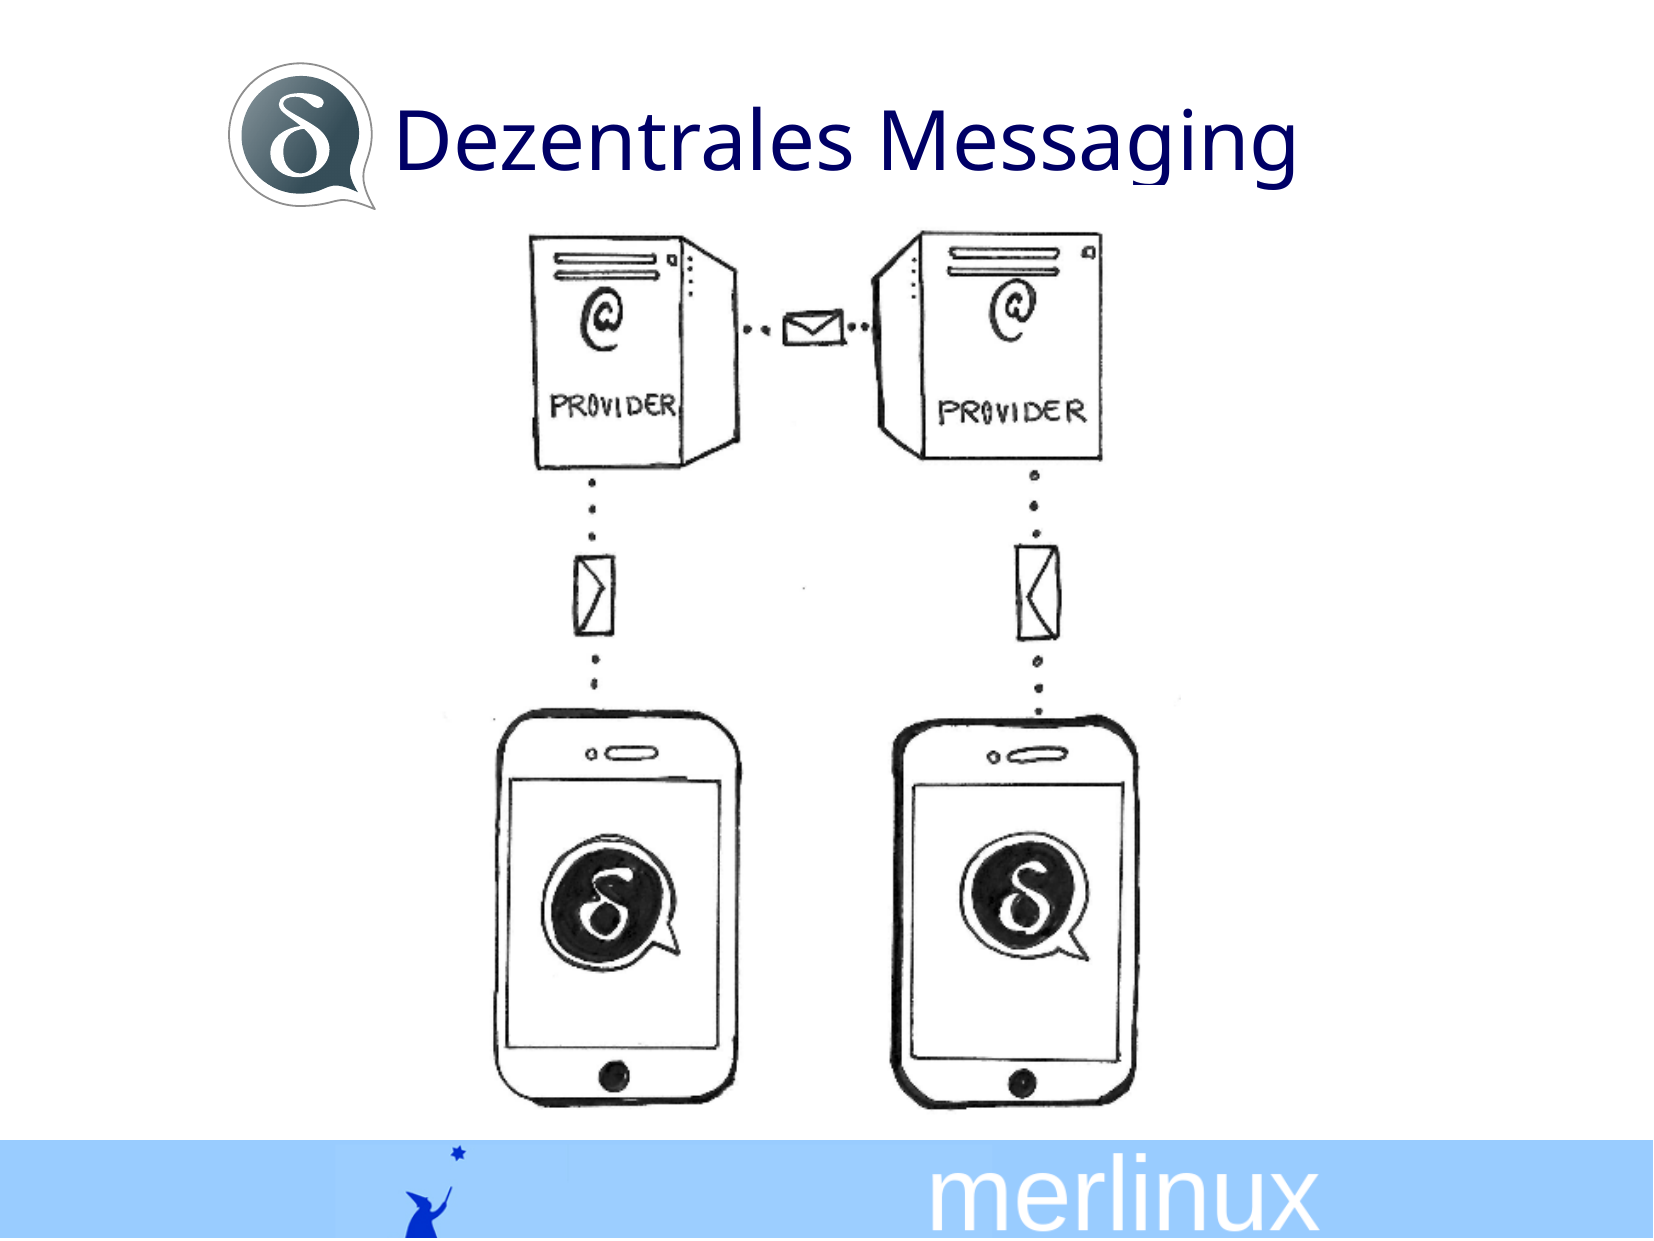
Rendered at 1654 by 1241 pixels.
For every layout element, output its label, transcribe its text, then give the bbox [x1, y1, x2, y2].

picture [225, 59, 376, 211]
title Dezentrales Messaging [91, 45, 1580, 231]
picture [0, 185, 1653, 1238]
